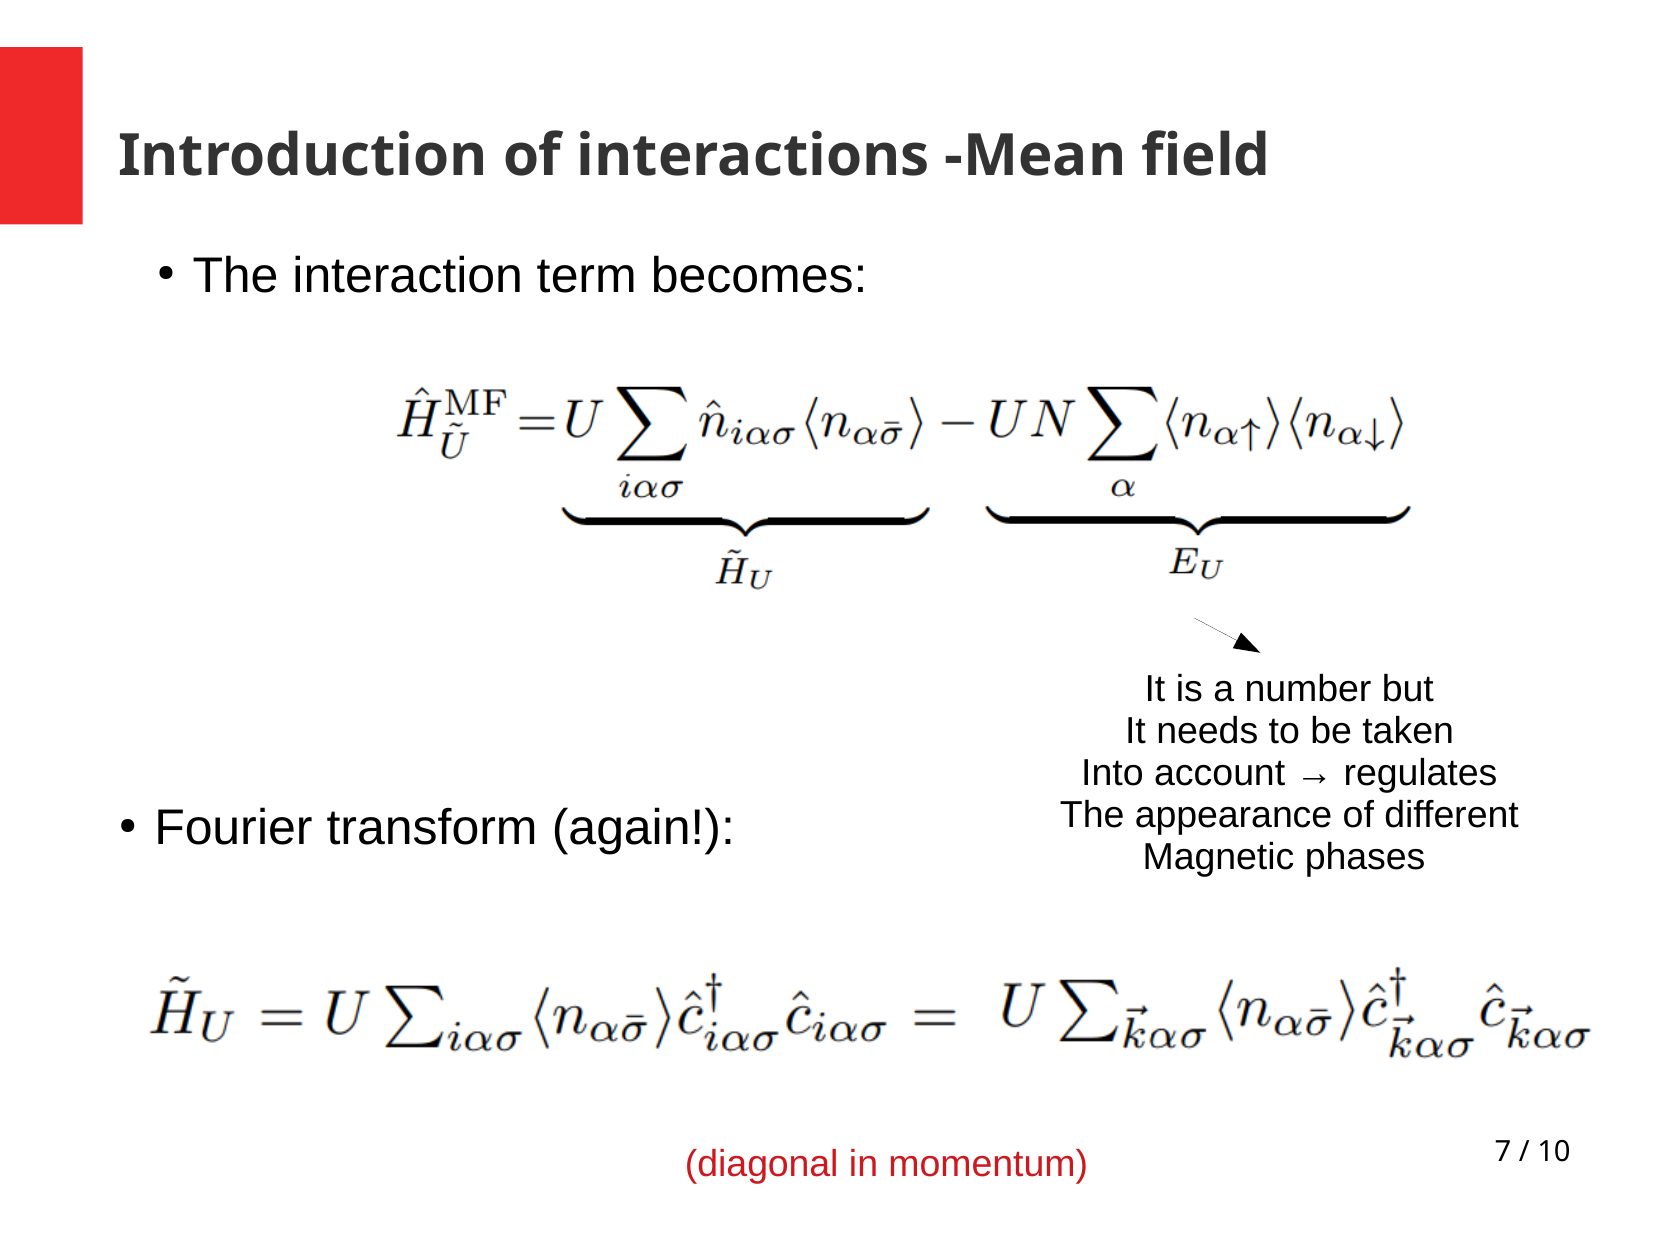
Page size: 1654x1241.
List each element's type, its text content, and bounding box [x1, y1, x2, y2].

text_box Fourier transform (again!): [104, 791, 751, 863]
text_box The interaction term becomes: [142, 239, 883, 311]
picture [142, 953, 962, 1068]
picture [377, 354, 1436, 600]
picture [981, 966, 1596, 1062]
text_box It is a number but It needs to be taken Into account → regulates The appearance of different Magnetic phases [1045, 659, 1534, 885]
title Introduction of interactions -Mean field [118, 49, 1571, 257]
text_box (diagonal in momentum) [670, 1135, 1104, 1193]
